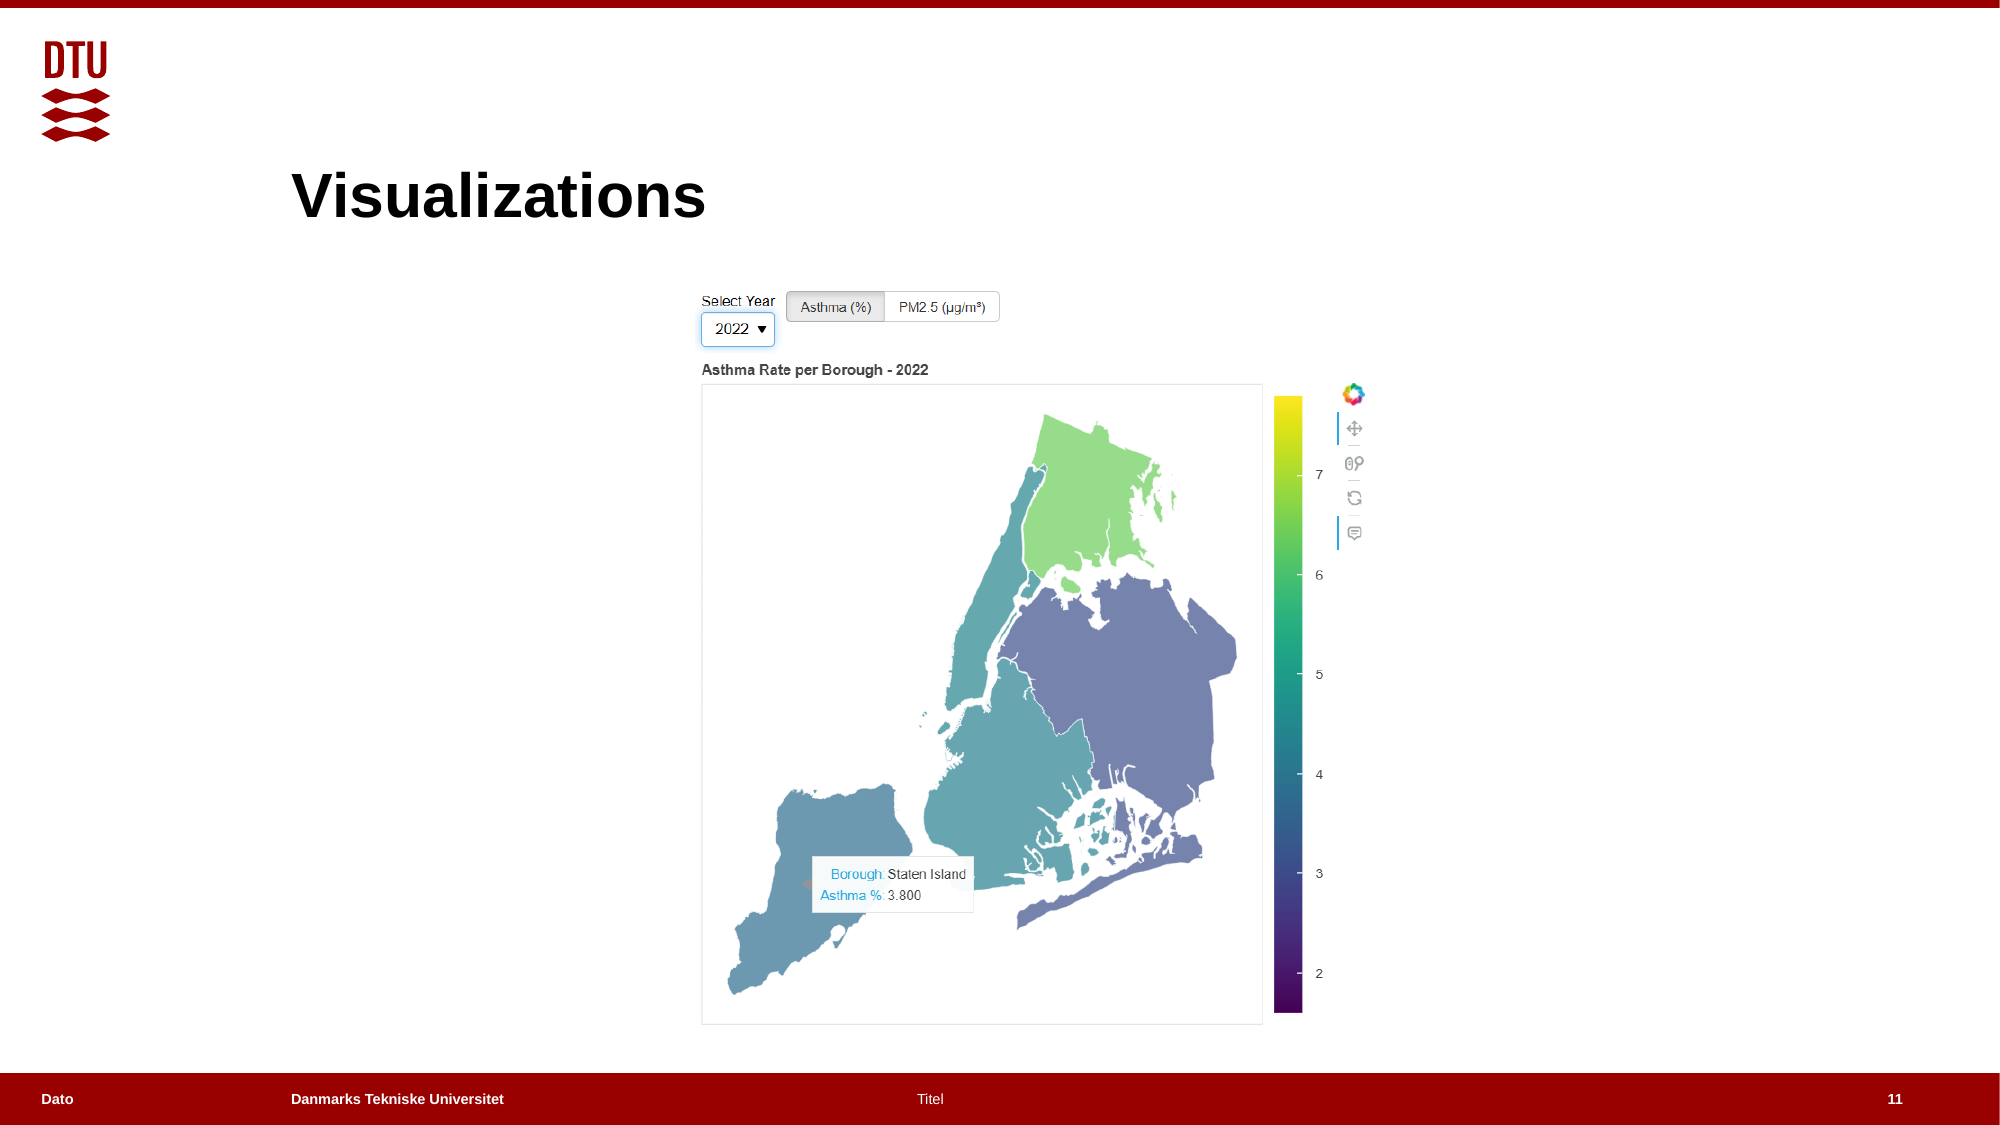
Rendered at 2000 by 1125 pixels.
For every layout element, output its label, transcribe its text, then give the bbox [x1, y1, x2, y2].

text_box Titel [917, 1073, 1819, 1125]
text_box Dato [41, 1073, 223, 1125]
title Visualizations [291, 69, 1819, 230]
picture [695, 287, 1756, 1054]
text_box 6 [1887, 1073, 1959, 1125]
